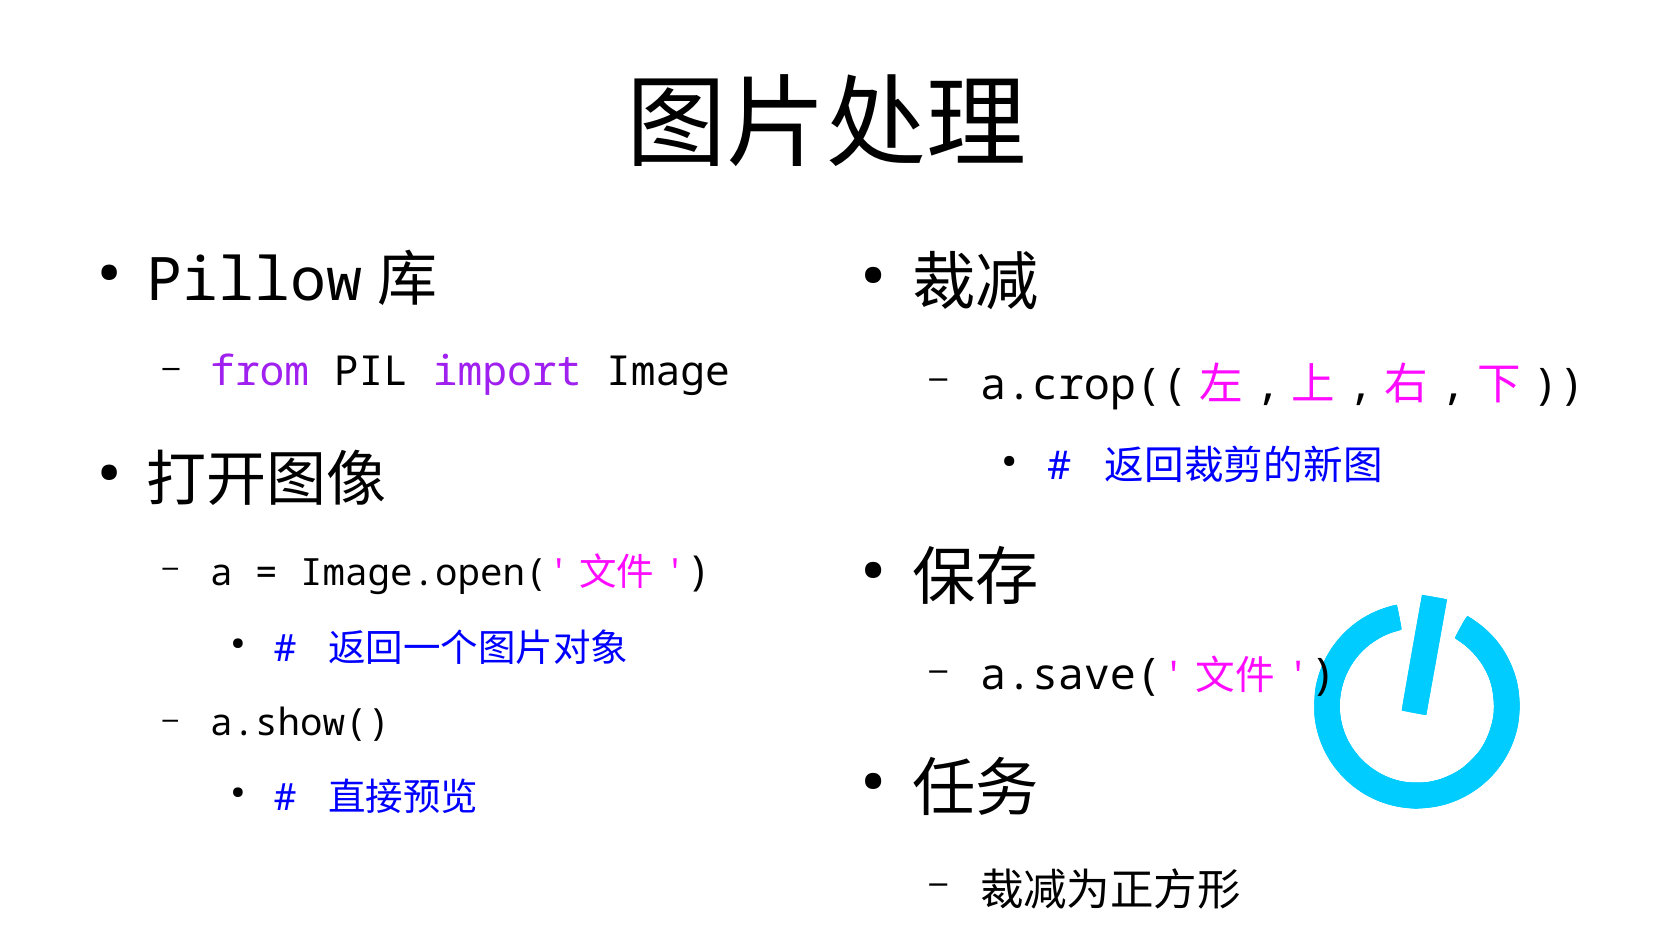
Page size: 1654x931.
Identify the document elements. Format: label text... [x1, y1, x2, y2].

list Pillow库 from PIL import Image 打开图像 a = Image.open('文件') # 返回一个图片对象 a.show() # 直接预览 [82, 217, 809, 827]
list 裁减 a.crop((左,上,右,下)) # 返回裁剪的新图 保存 a.save('文件') 任务 裁减为正方形 [845, 217, 1630, 931]
title 图片处理 [82, 37, 1571, 193]
